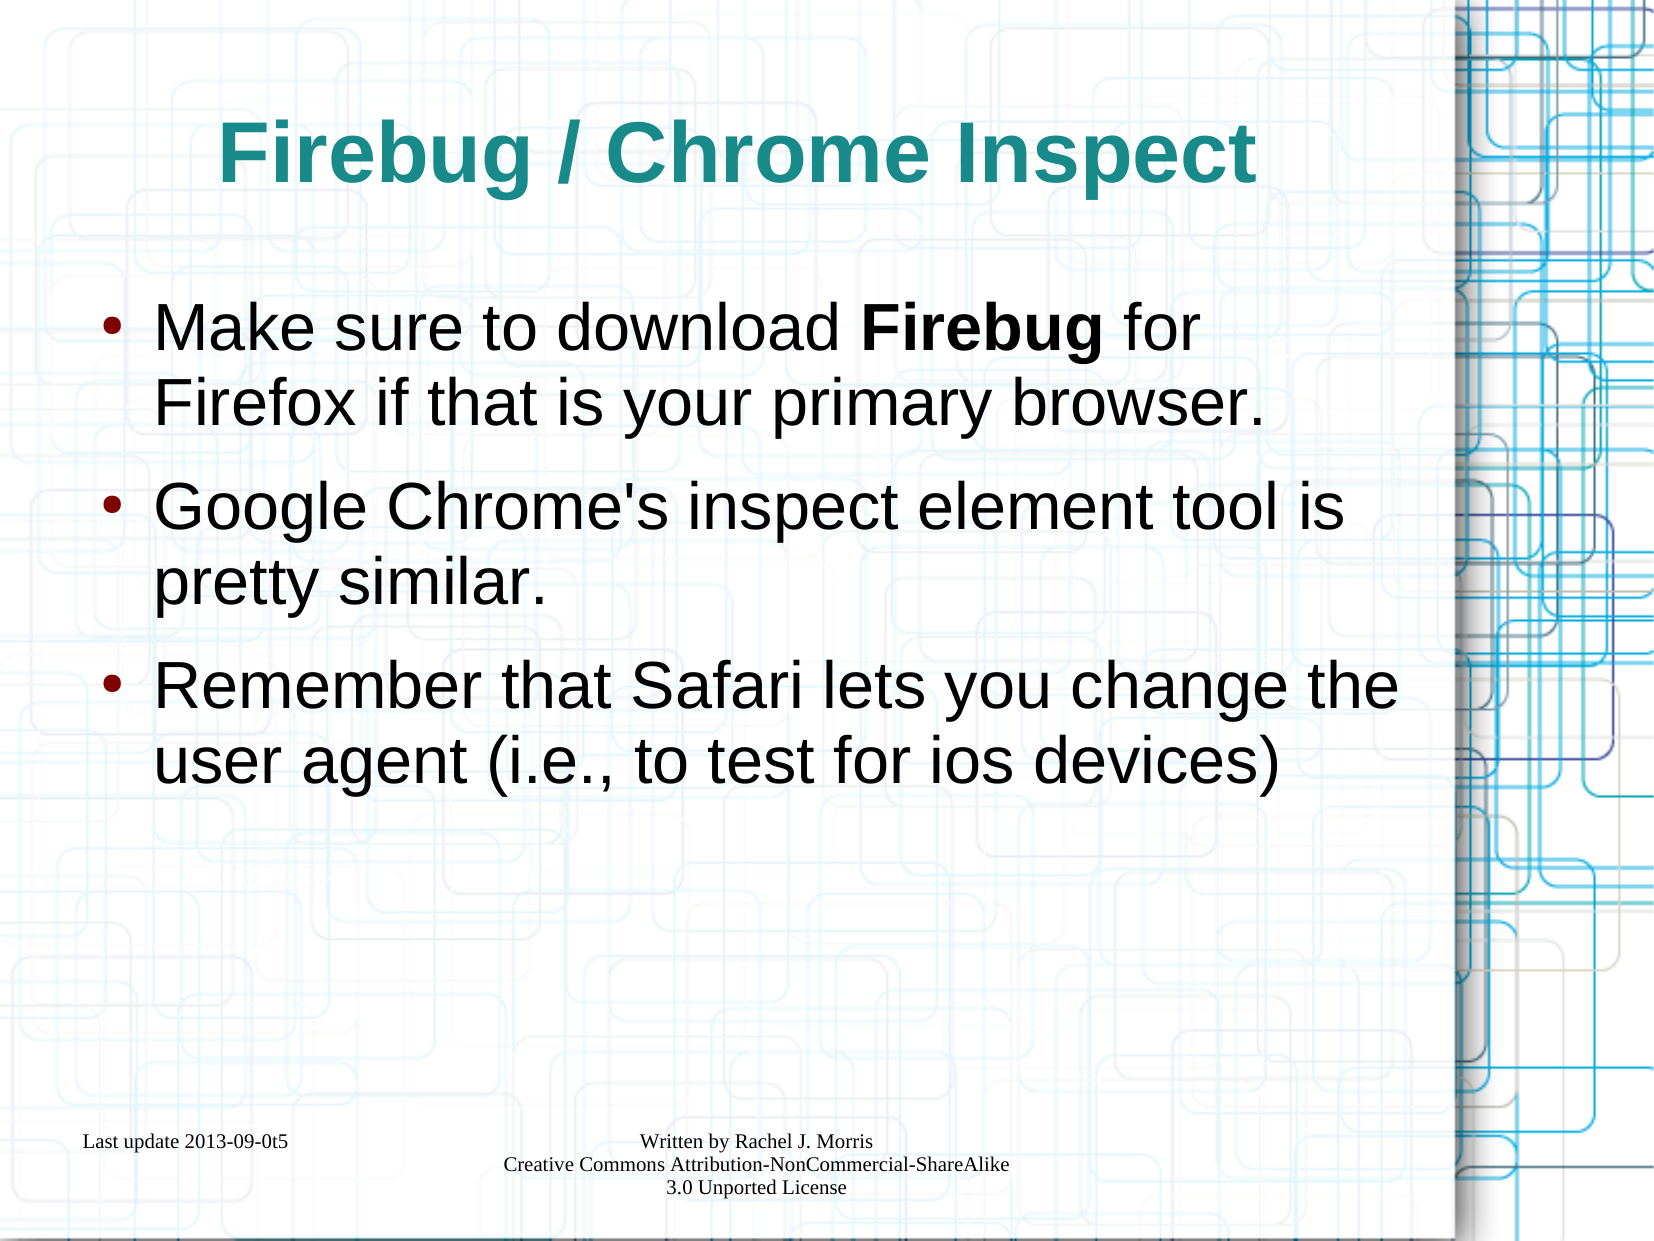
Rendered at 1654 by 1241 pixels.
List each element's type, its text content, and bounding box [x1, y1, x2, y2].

picture [0, 0, 1654, 1241]
title Firebug / Chrome Inspect [59, 49, 1418, 257]
list Make sure to download Firebug for Firefox if that is your primary browser. Google Chrome's inspect element tool is pretty similar. Remember that Safari lets you change the user agent (i.e., to test for ios devices) [82, 290, 1418, 1010]
